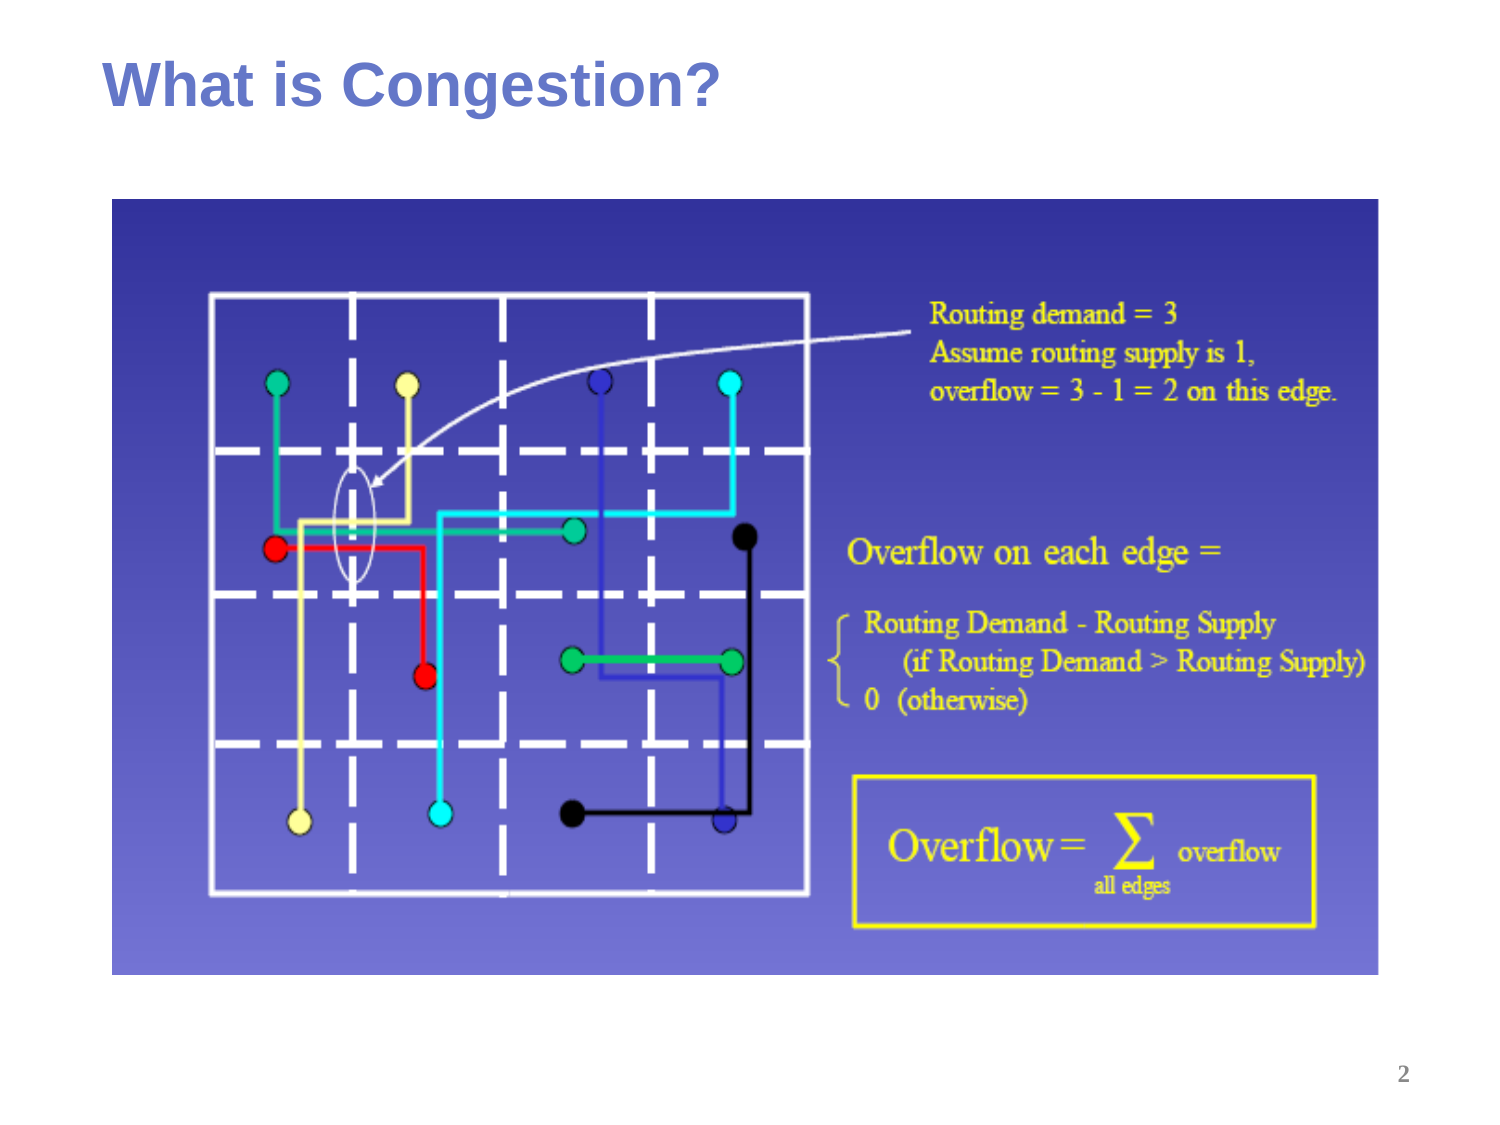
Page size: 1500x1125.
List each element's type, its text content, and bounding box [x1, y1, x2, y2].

picture [112, 199, 1388, 976]
text_box <number> [1074, 1042, 1426, 1103]
text_box What is Congestion? [87, 37, 1426, 126]
